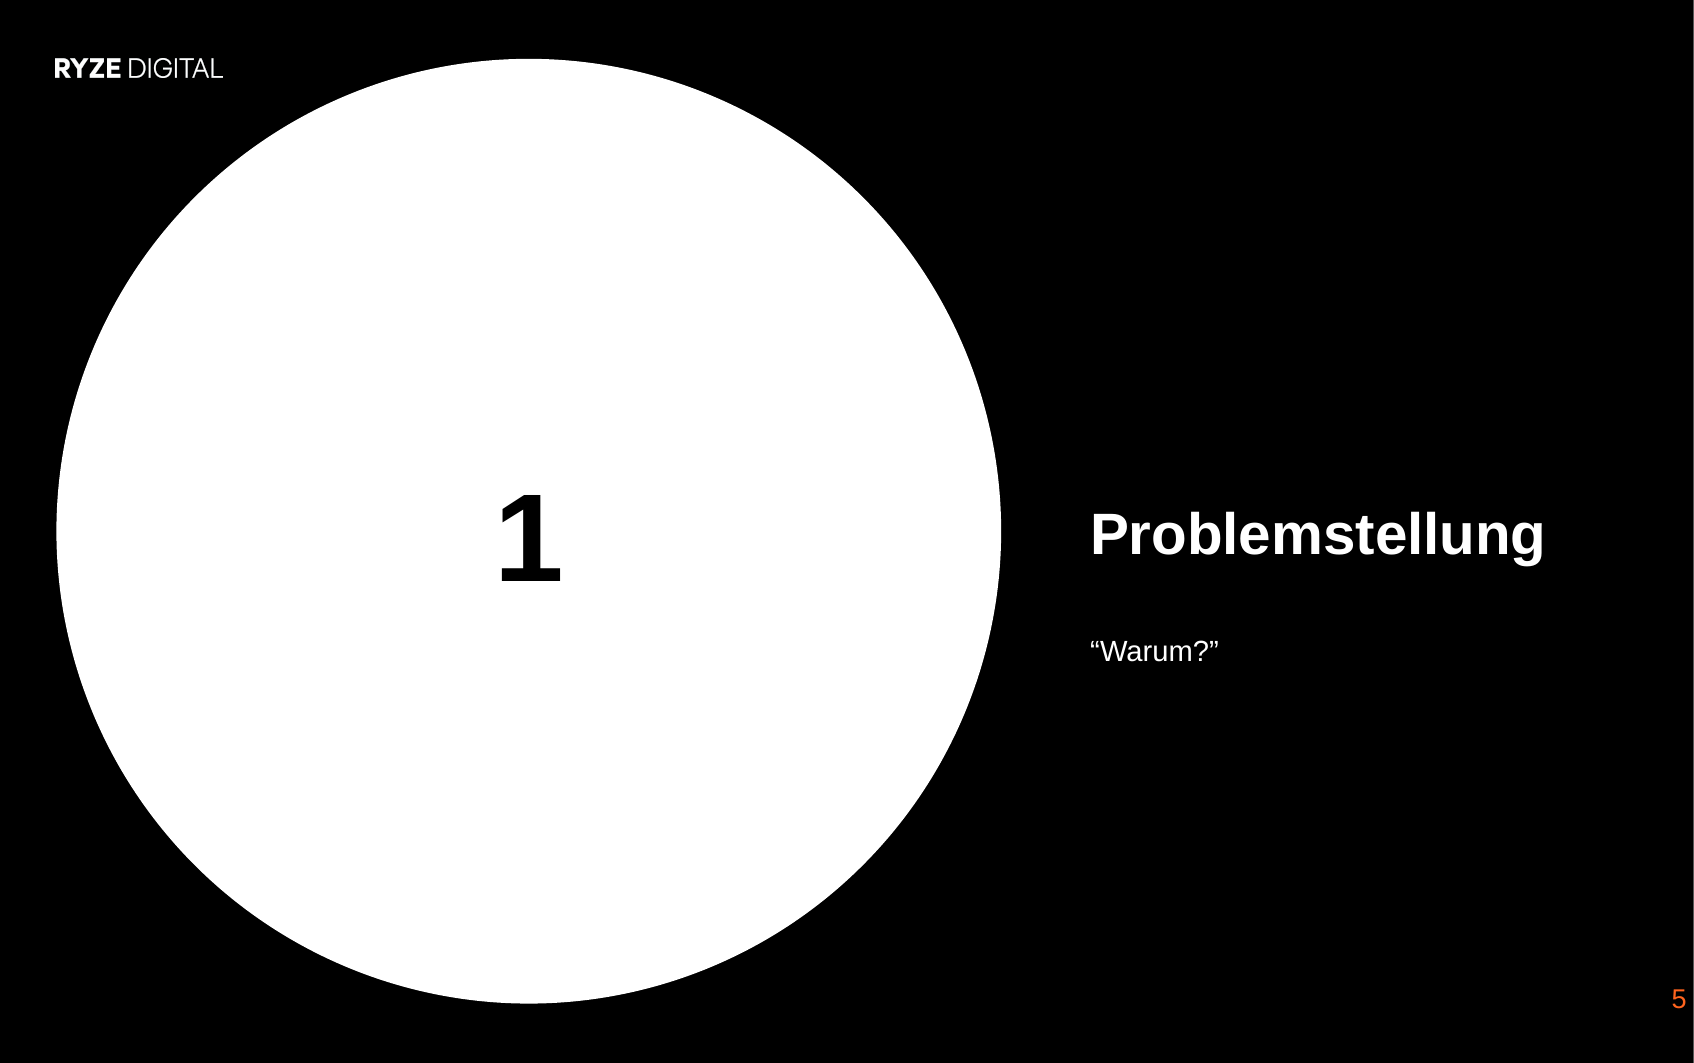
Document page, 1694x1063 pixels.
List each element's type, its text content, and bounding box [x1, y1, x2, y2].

list 1 [245, 467, 813, 596]
list “Warum?” [1090, 632, 1611, 938]
slide_number <number> [1584, 981, 1687, 1063]
picture [55, 58, 223, 78]
list Problemstellung [1090, 467, 1611, 596]
